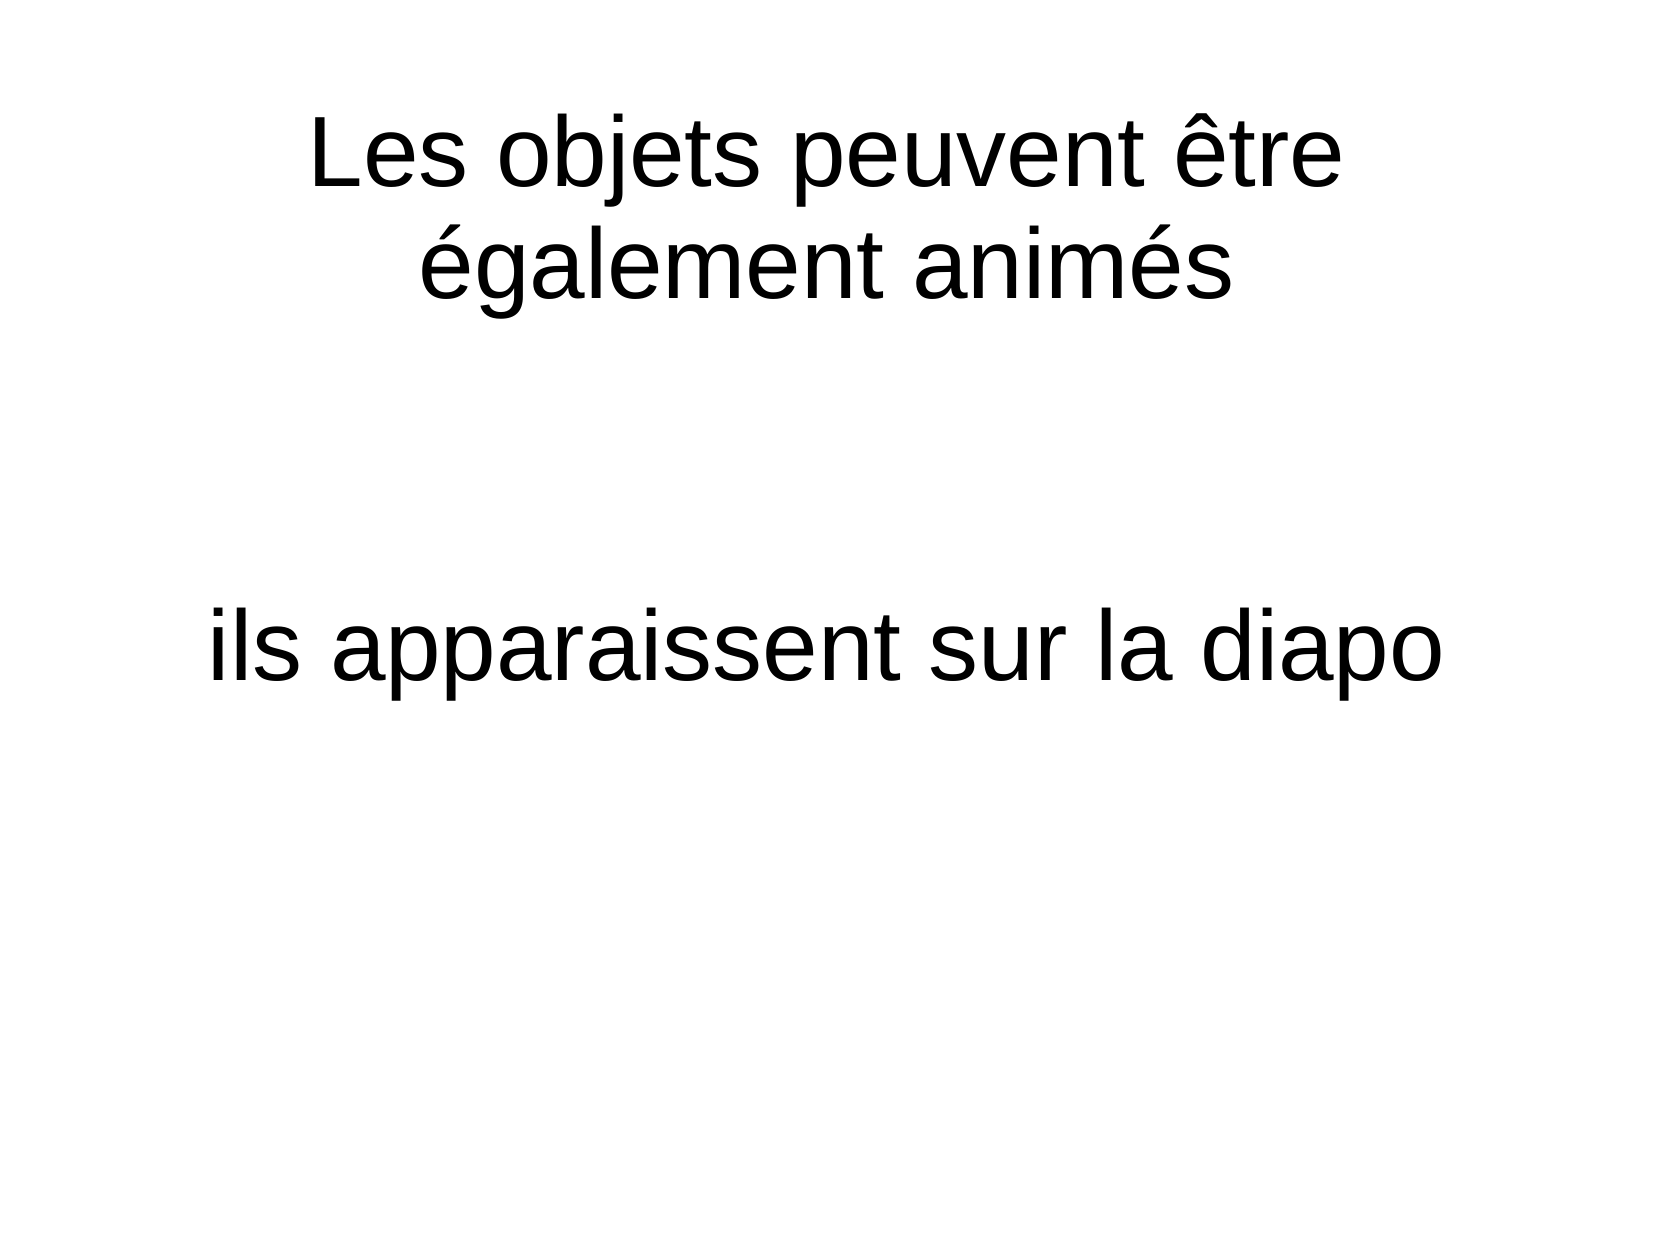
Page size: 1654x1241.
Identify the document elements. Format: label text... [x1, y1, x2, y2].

text_box Les objets peuvent être également animés [59, 88, 1595, 327]
text_box ils apparaissent sur la diapo [59, 470, 1595, 709]
